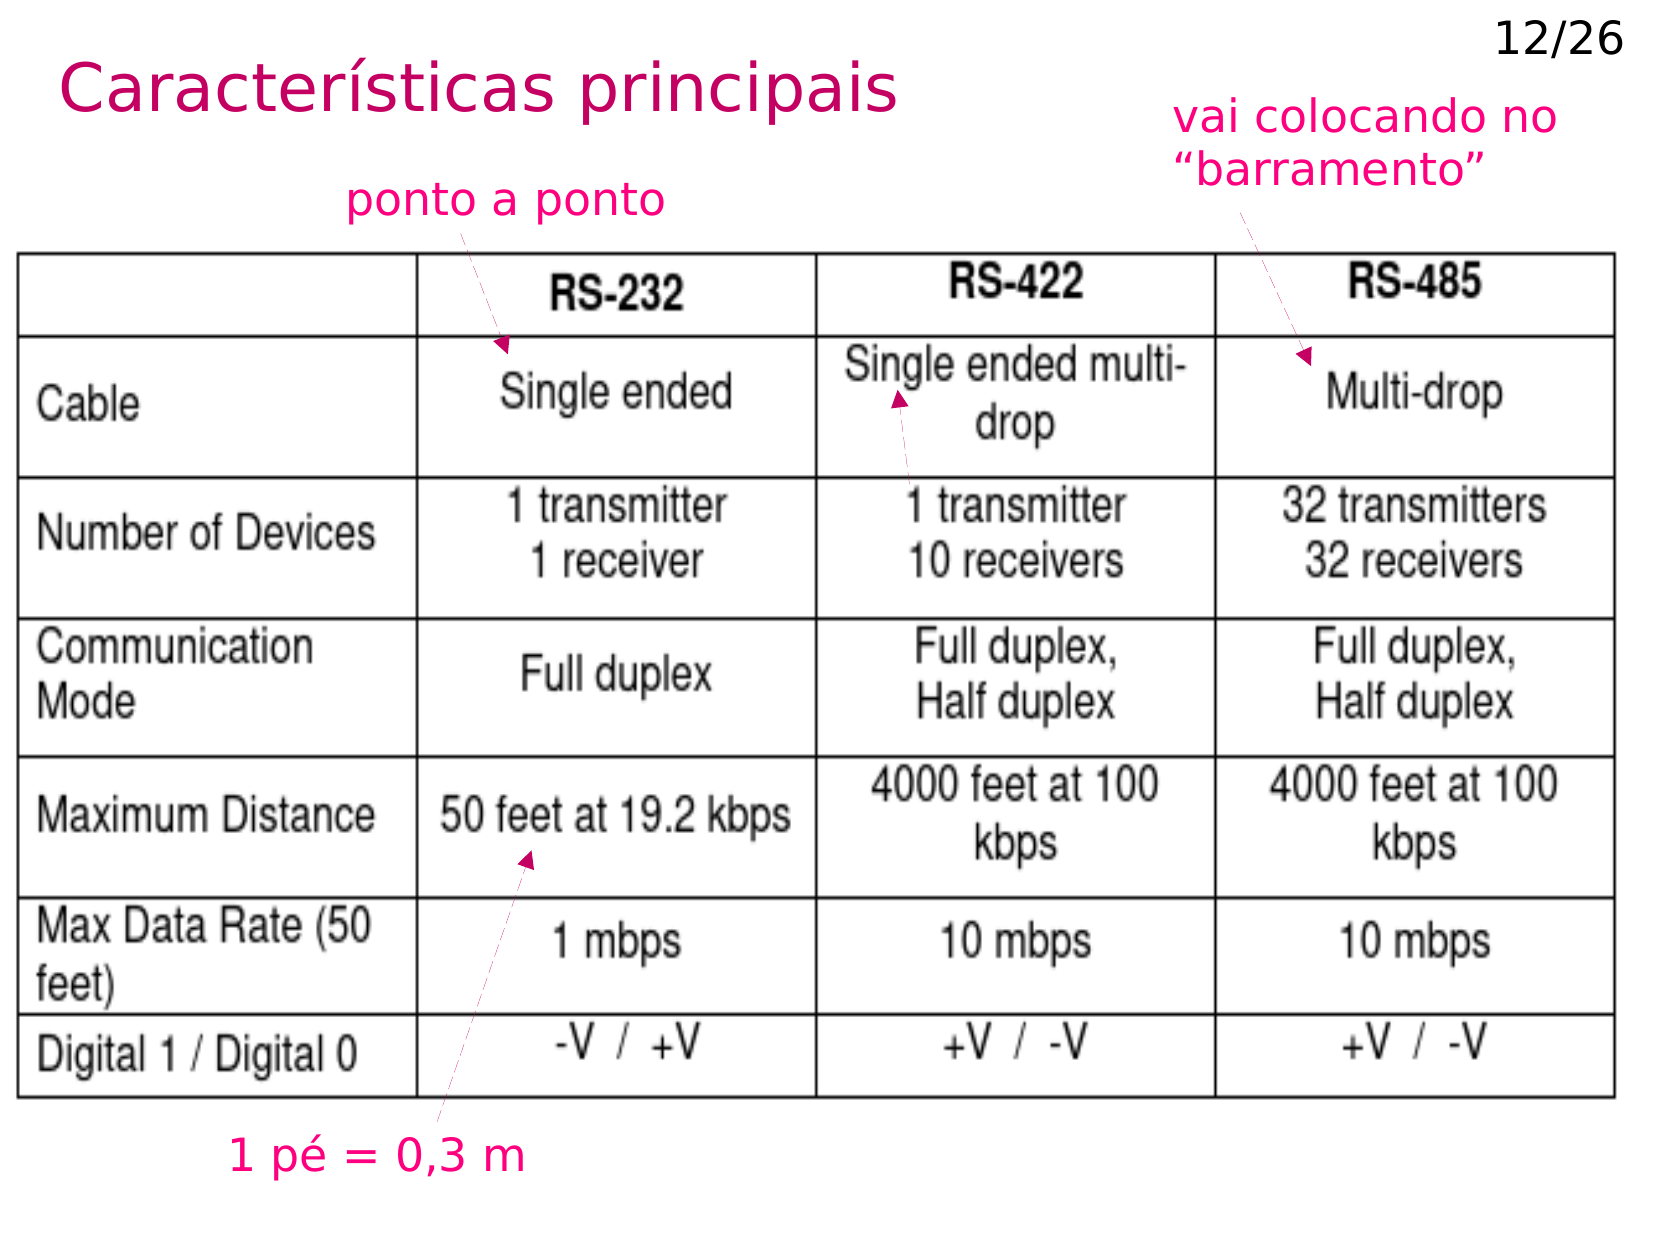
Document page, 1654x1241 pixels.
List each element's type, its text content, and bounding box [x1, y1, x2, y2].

title Características principais [59, 29, 1625, 148]
picture [10, 247, 1629, 1109]
text_box 1 pé = 0,3 m [212, 1122, 1441, 1211]
text_box vai colocando no “barramento” [1157, 82, 1583, 234]
text_box ponto a ponto [330, 165, 682, 234]
